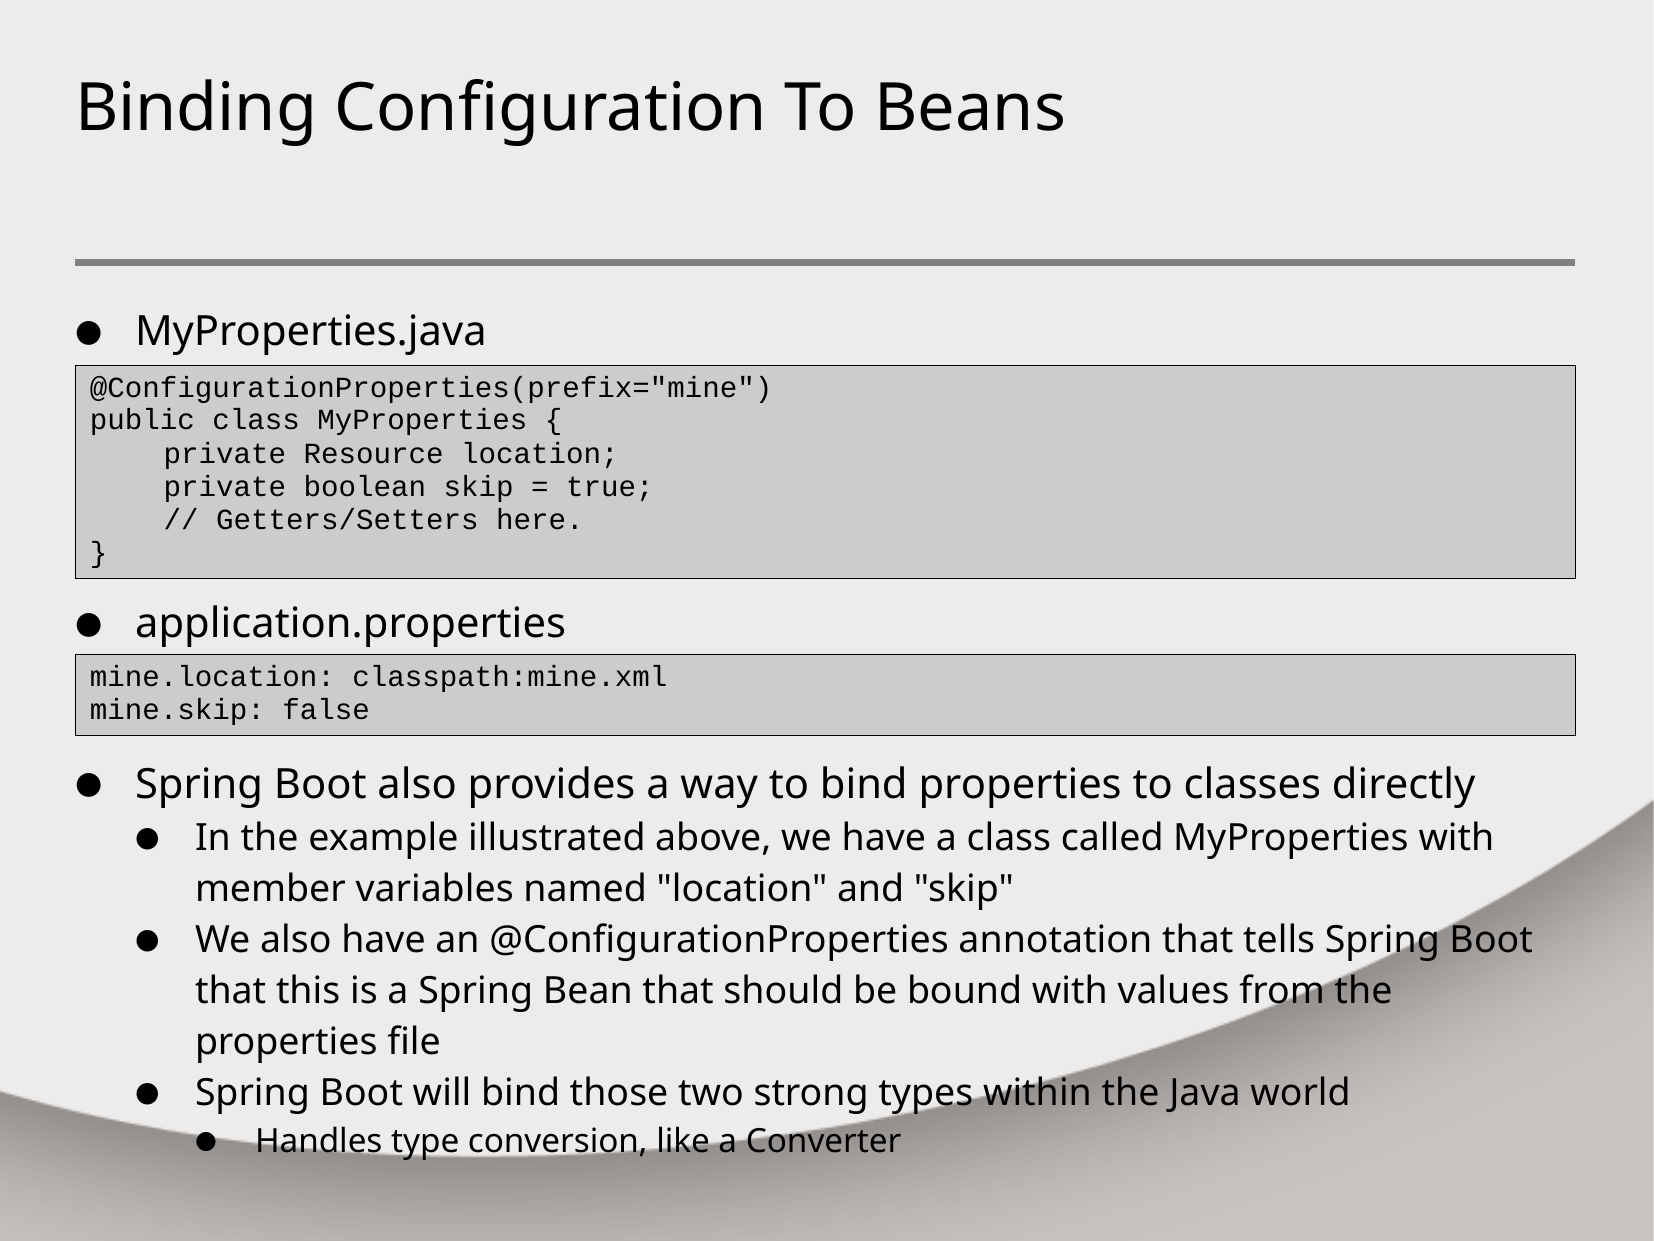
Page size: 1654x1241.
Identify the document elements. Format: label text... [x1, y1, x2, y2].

title Binding Configuration To Beans [75, 75, 1576, 226]
text_box mine.location: classpath:mine.xml mine.skip: false [75, 654, 1576, 736]
list MyProperties.java application.properties Spring Boot also provides a way to bind properties to classes directly In the example illustrated above, we have a class called MyProperties with member variables named "location" and "skip" We also have an @ConfigurationProperties annotation that tells Spring Boot that this is a Spring Bean that should be bound with values from the properties file Spring Boot will bind those two strong types within the Java world Handles type conversion, like a Converter [75, 579, 1576, 654]
list MyProperties.java application.properties Spring Boot also provides a way to bind properties to classes directly In the example illustrated above, we have a class called MyProperties with member variables named "location" and "skip" We also have an @ConfigurationProperties annotation that tells Spring Boot that this is a Spring Bean that should be bound with values from the properties file Spring Boot will bind those two strong types within the Java world Handles type conversion, like a Converter [75, 300, 1576, 365]
picture [0, 0, 1654, 1241]
text_box @ConfigurationProperties(prefix="mine") public class MyProperties { private Resource location; private boolean skip = true; // Getters/Setters here. } [75, 365, 1576, 579]
list MyProperties.java application.properties Spring Boot also provides a way to bind properties to classes directly In the example illustrated above, we have a class called MyProperties with member variables named "location" and "skip" We also have an @ConfigurationProperties annotation that tells Spring Boot that this is a Spring Bean that should be bound with values from the properties file Spring Boot will bind those two strong types within the Java world Handles type conversion, like a Converter [75, 736, 1576, 1163]
